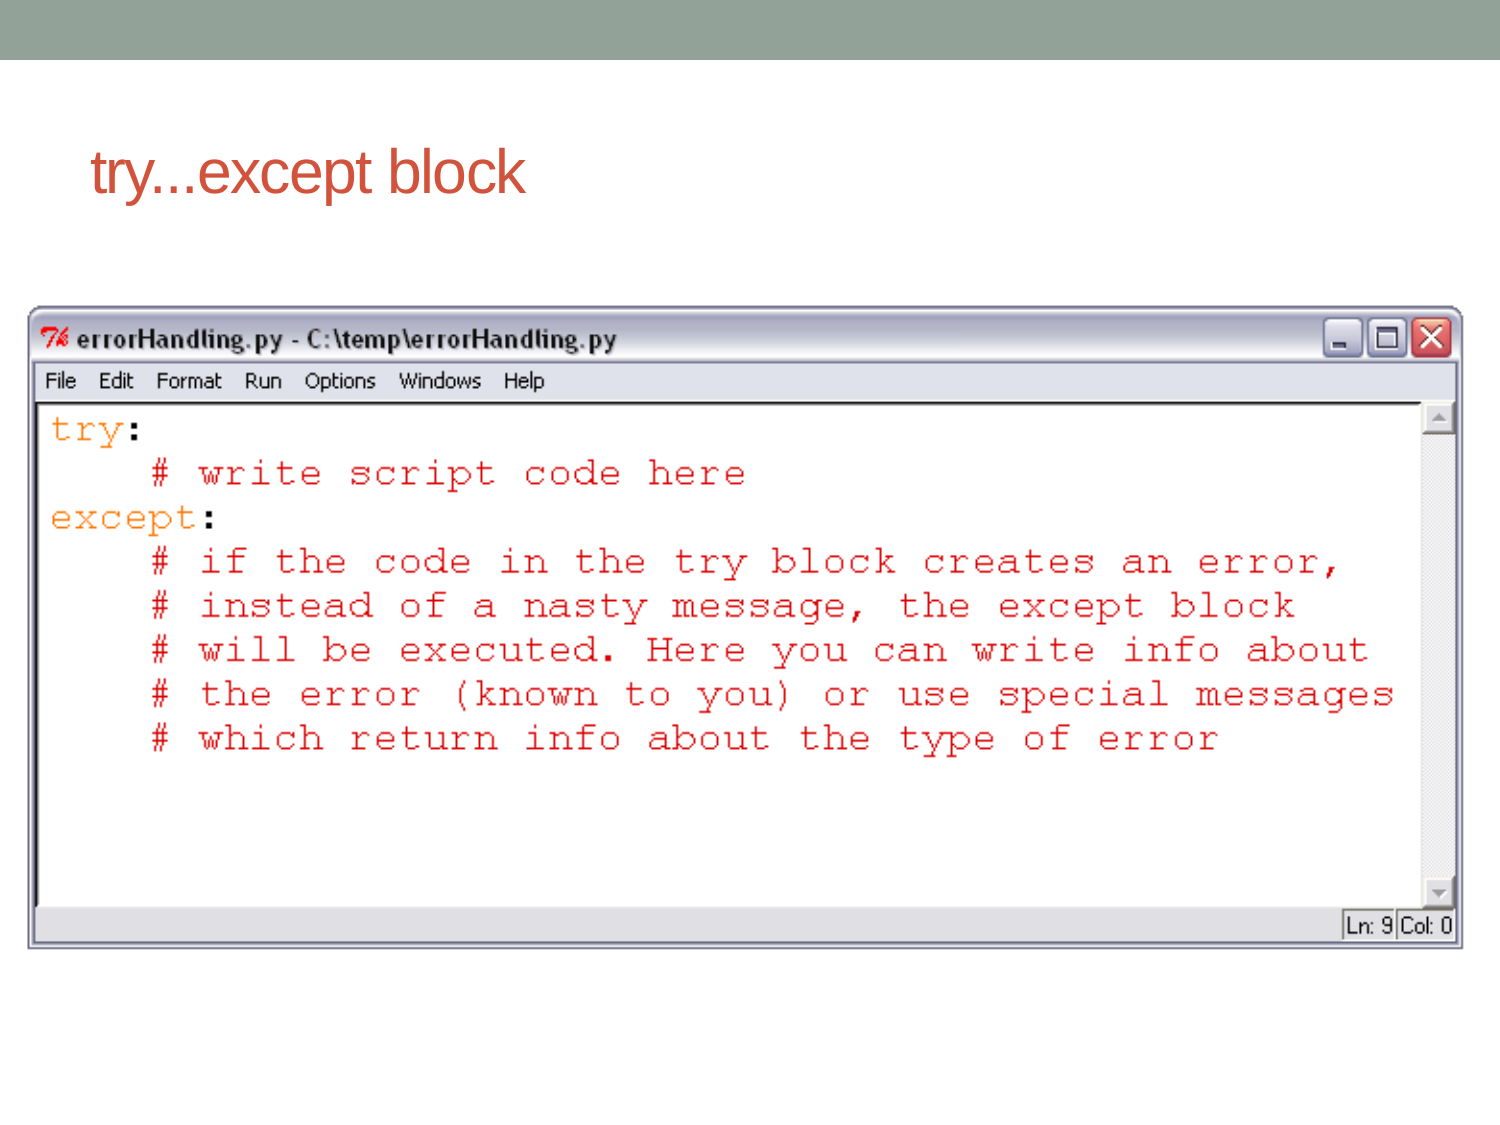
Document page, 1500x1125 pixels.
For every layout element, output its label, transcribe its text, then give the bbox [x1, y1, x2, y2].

title try...except block [75, 87, 1426, 251]
picture [5, 287, 1475, 963]
